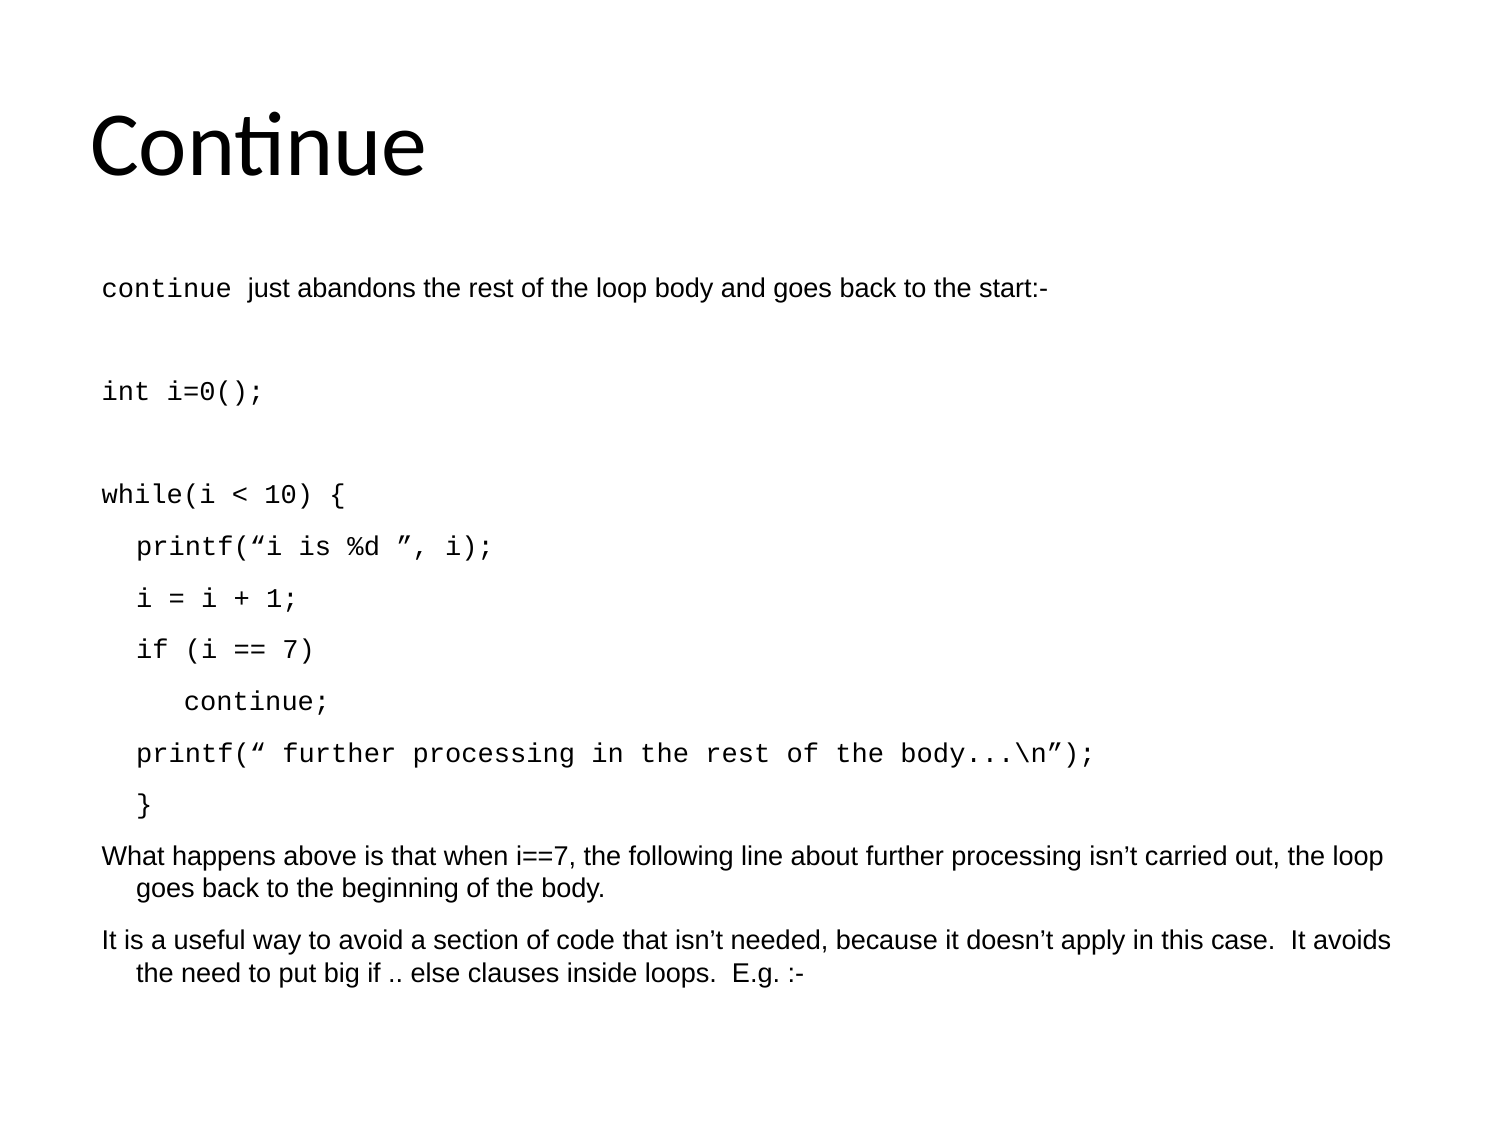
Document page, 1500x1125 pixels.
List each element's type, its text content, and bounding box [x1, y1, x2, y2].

list continue just abandons the rest of the loop body and goes back to the start:- int i=0(); while(i < 10) { printf(“i is %d ”, i); i = i + 1; if (i == 7) continue; printf(“ further processing in the rest of the body...\n”); } What happens above is that when i==7, the following line about further processing isn’t carried out, the loop goes back to the beginning of the body. It is a useful way to avoid a section of code that isn’t needed, because it doesn’t apply in this case. It avoids the need to put big if .. else clauses inside loops. E.g. :- [75, 262, 1425, 1005]
title Continue [75, 45, 1425, 233]
